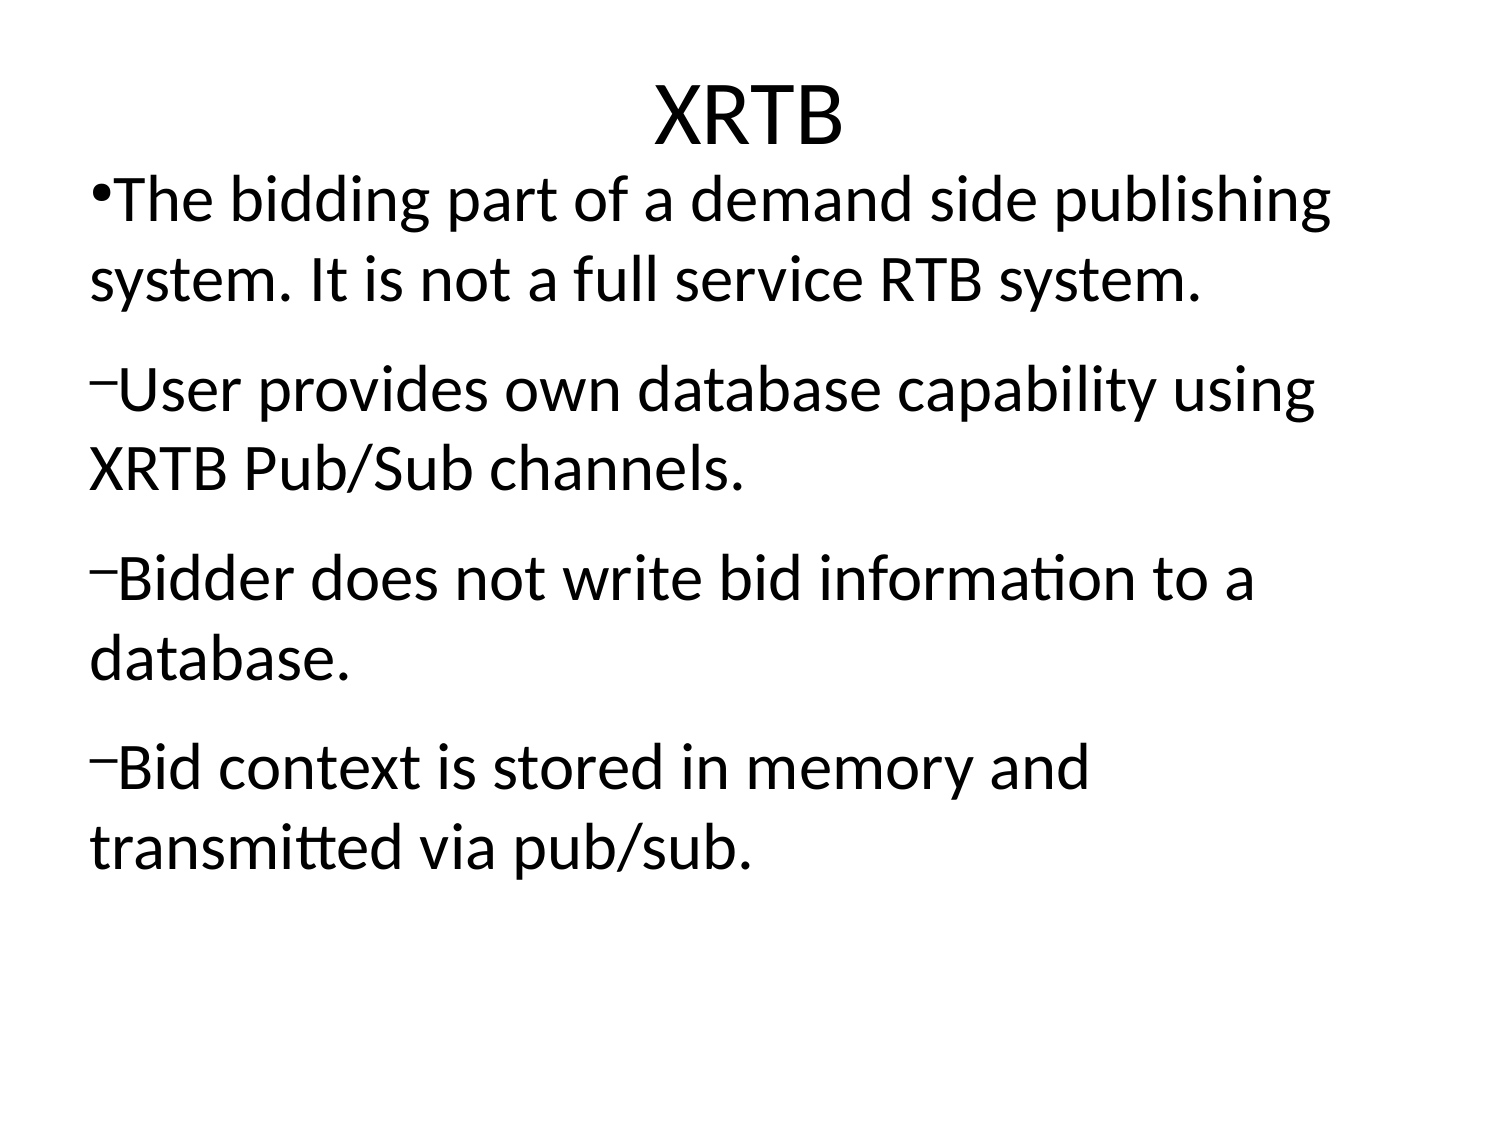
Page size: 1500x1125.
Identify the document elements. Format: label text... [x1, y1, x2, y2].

list The bidding part of a demand side publishing system. It is not a full service RTB system. User provides own database capability using XRTB Pub/Sub channels. Bidder does not write bid information to a database. Bid context is stored in memory and transmitted via pub/sub. [75, 147, 1425, 1095]
title XRTB [75, 45, 1425, 147]
